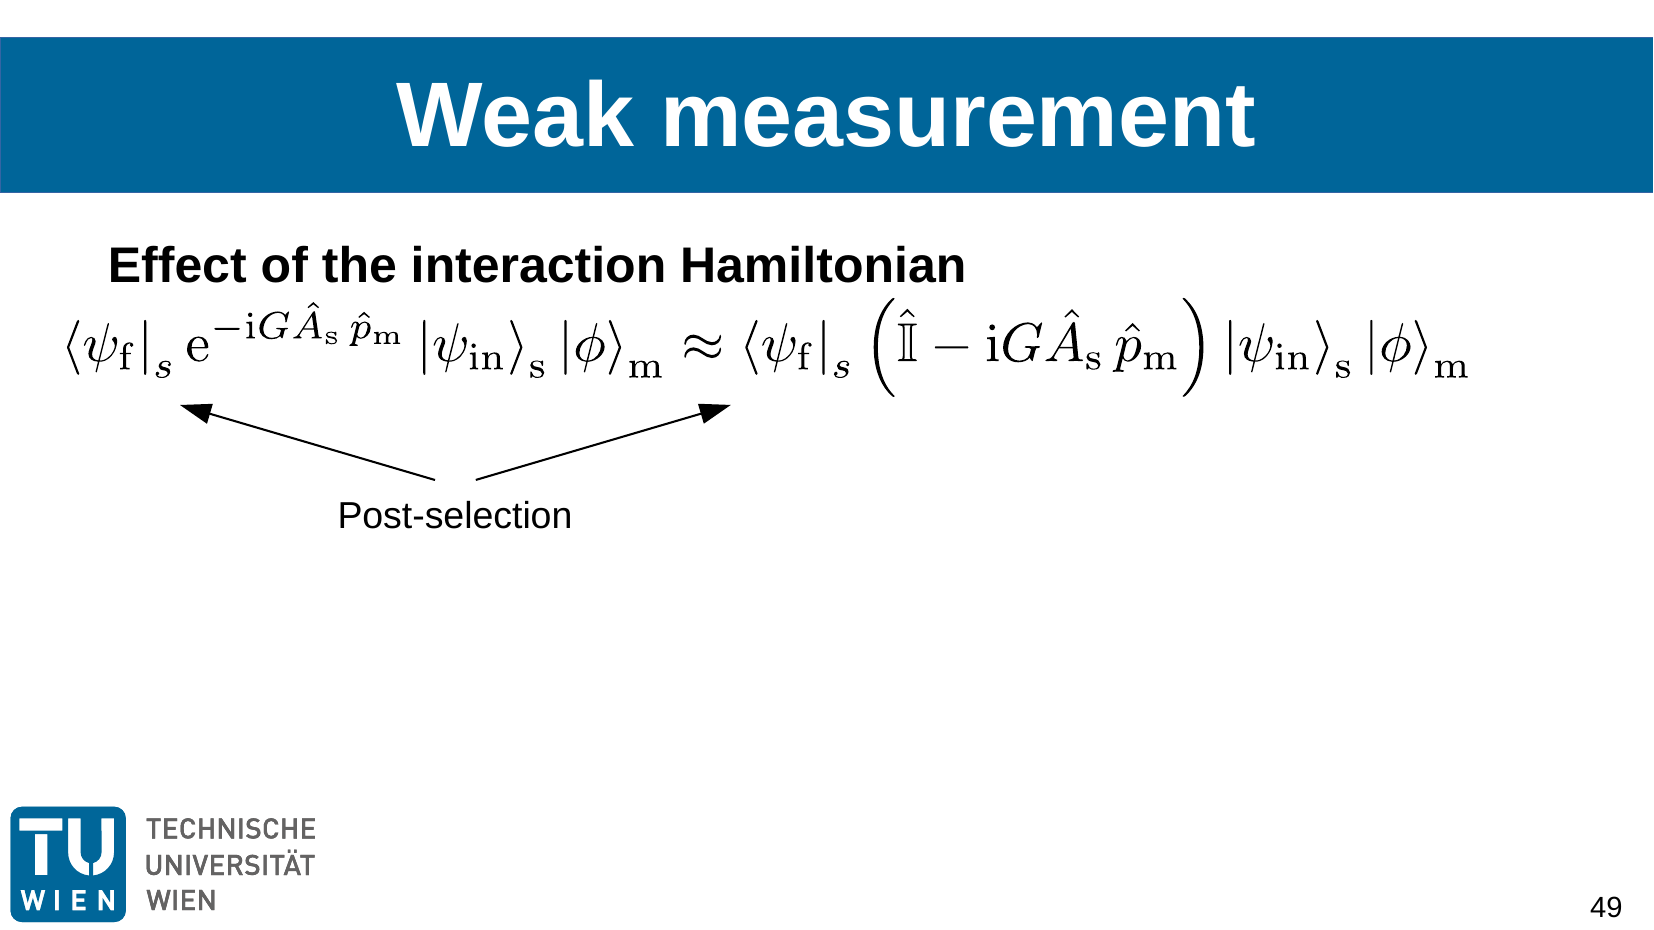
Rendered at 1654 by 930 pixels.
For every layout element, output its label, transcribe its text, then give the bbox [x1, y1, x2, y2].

text_box Post-selection [322, 486, 588, 544]
picture [45, 285, 1485, 406]
list Effect of the interaction Hamiltonian [107, 236, 1186, 285]
title Weak measurement [0, 37, 1653, 193]
